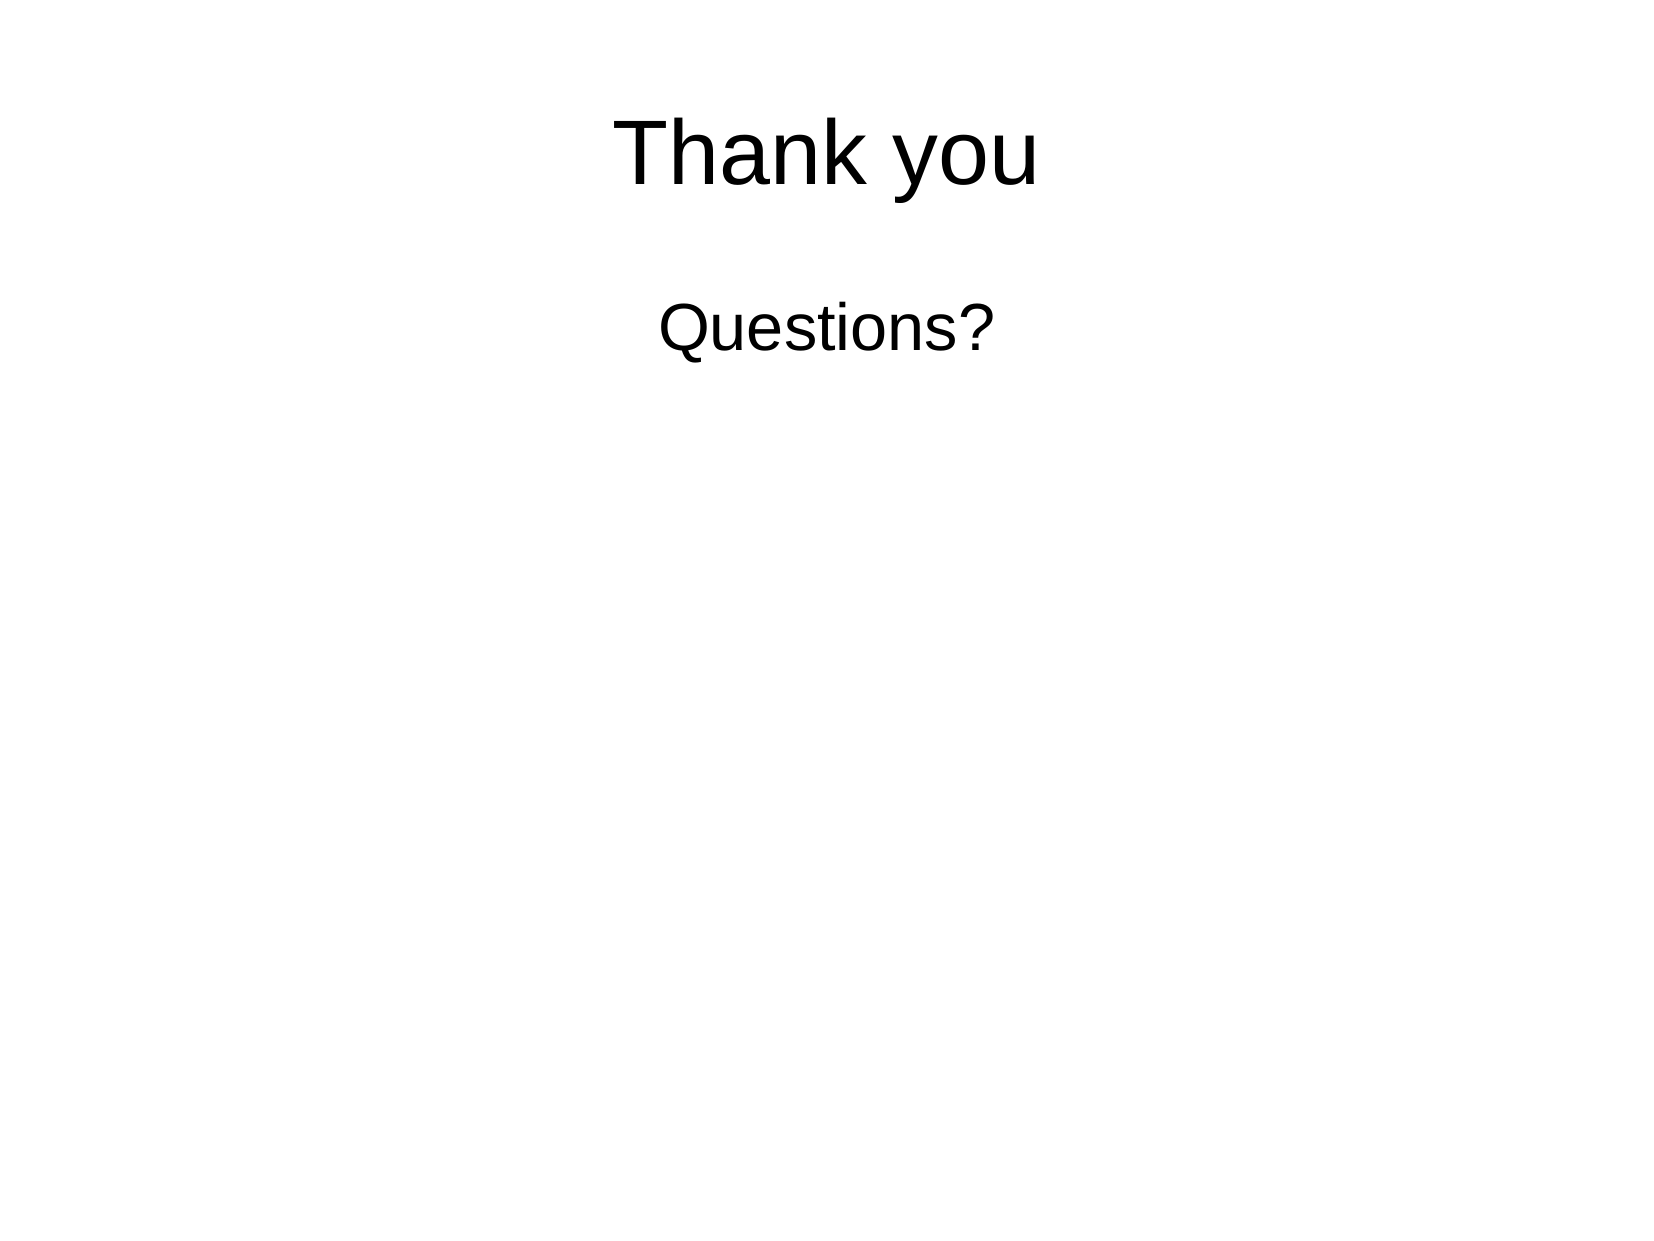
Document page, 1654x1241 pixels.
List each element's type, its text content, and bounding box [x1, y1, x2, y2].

list Questions? [82, 290, 1571, 1109]
title Thank you [82, 56, 1571, 250]
